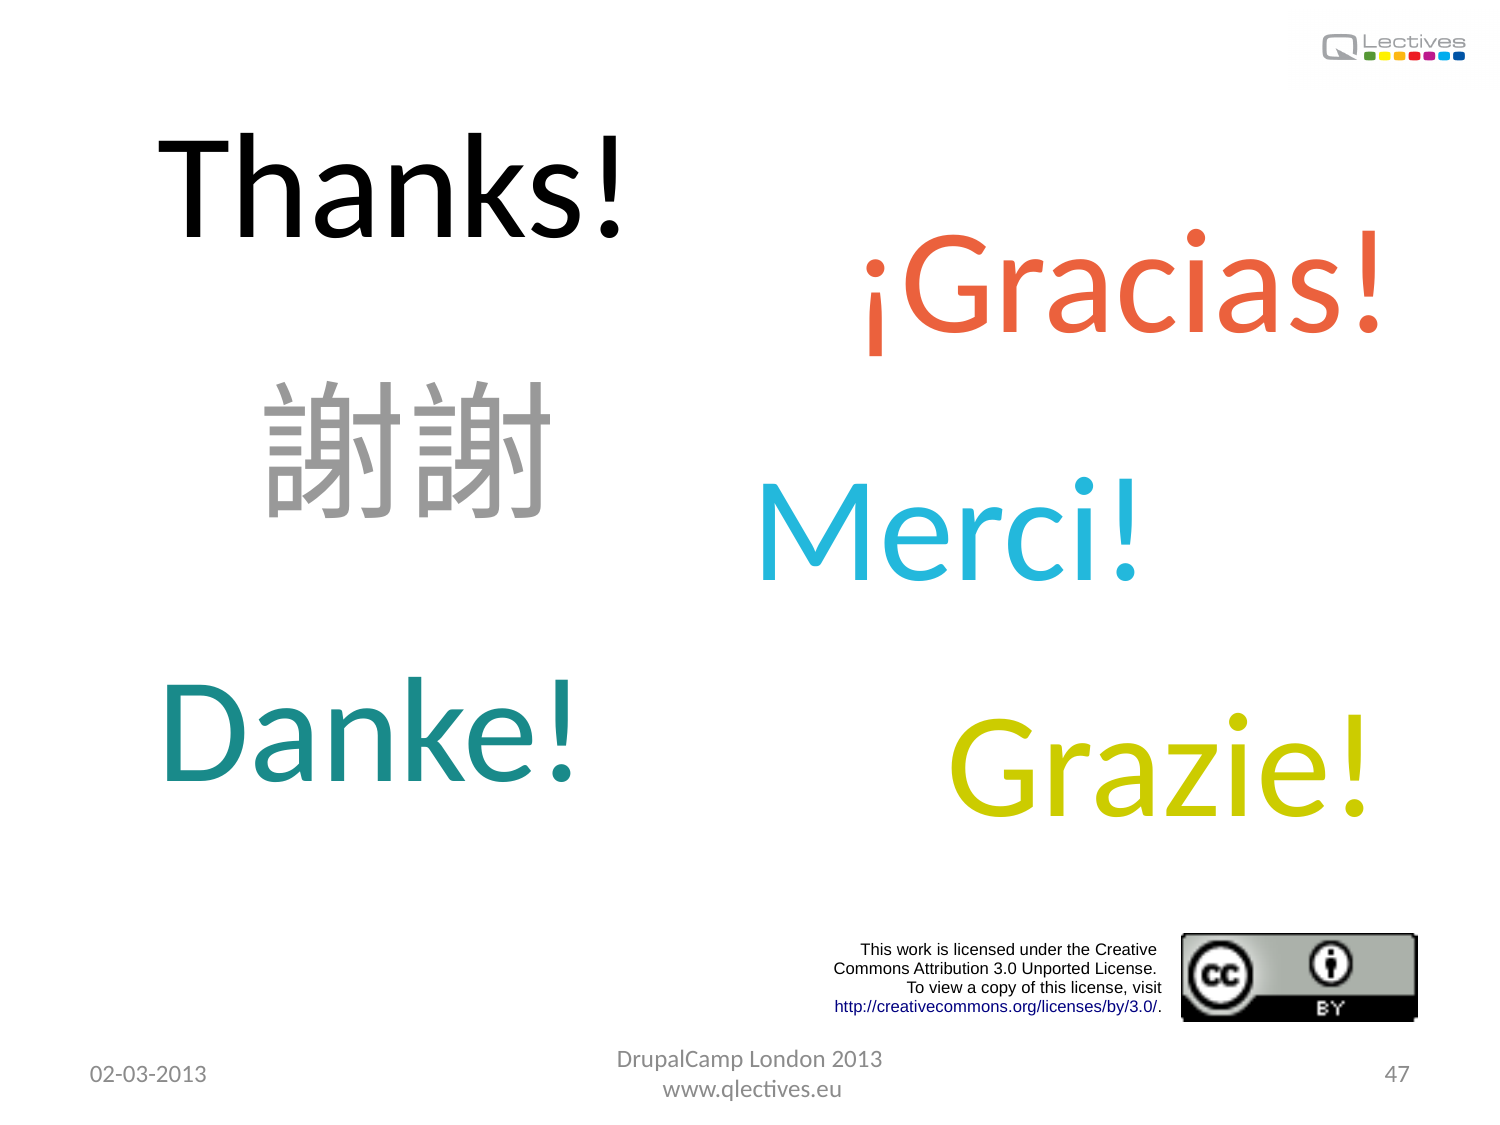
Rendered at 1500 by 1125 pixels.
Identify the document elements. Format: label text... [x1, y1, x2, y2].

text_box ¡Gracias! [708, 212, 1500, 438]
text_box Merci! [602, 460, 1300, 686]
text_box 02-03-2013 [74, 1042, 425, 1103]
text_box 謝謝 [200, 343, 646, 638]
text_box Thanks! [47, 118, 745, 343]
picture [1288, 9, 1500, 90]
text_box DrupalCamp London 2013 www.qlectives.eu [512, 1042, 988, 1103]
picture [1205, 933, 1418, 1022]
text_box This work is licensed under the Creative Commons Attribution 3.0 Unported License. To view a copy of this license, visit http://creativecommons.org/licenses/by/3.0/. [814, 933, 1205, 1024]
text_box <number> [1074, 1042, 1425, 1103]
text_box Danke! [23, 661, 721, 886]
text_box Grazie! [814, 696, 1500, 993]
